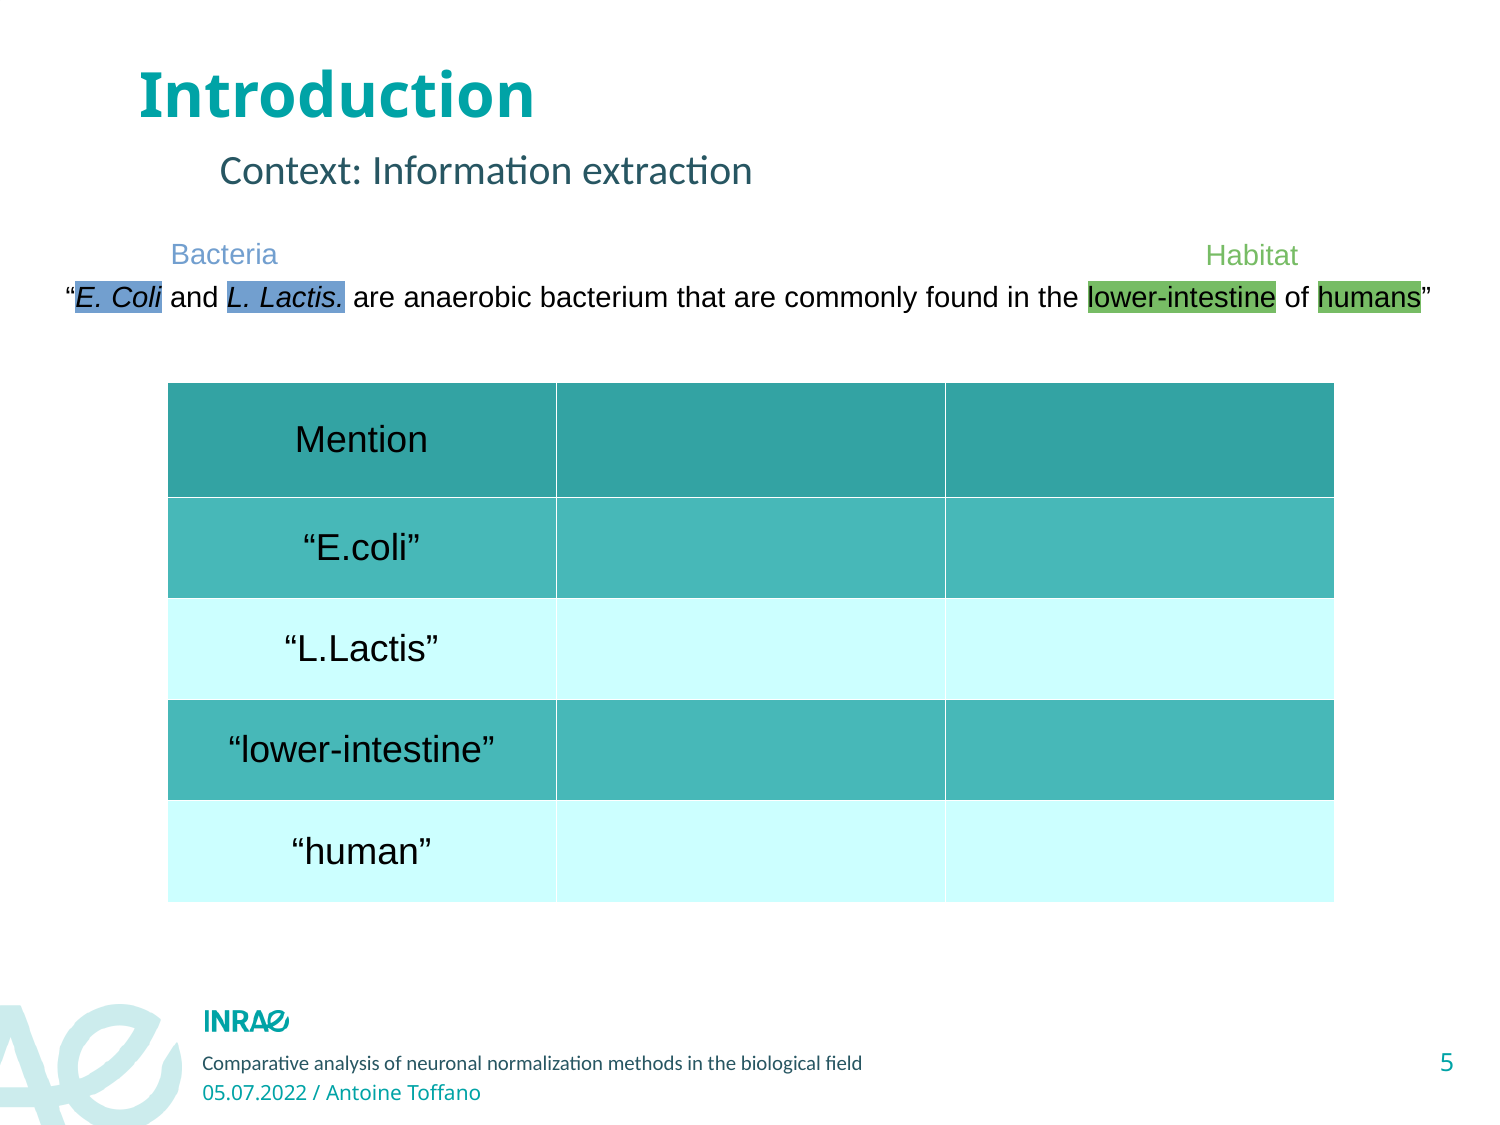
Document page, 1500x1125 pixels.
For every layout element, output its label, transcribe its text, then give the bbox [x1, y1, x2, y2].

table_cell “lower-intestine” [168, 700, 556, 800]
table_cell [557, 801, 945, 902]
table_cell “human” [168, 801, 556, 902]
table_cell “L.Lactis” [168, 599, 556, 699]
table_cell [946, 498, 1334, 598]
text_box Context: Information extraction [205, 140, 1396, 253]
table_cell [946, 599, 1334, 699]
table_header [946, 383, 1334, 497]
text_box “E. Coli and L. Lactis. are anaerobic bacterium that are commonly found in the lower-intestine of humans” [50, 273, 1446, 354]
table_cell “E.coli” [168, 498, 556, 598]
table_cell [946, 700, 1334, 800]
table_cell [557, 599, 945, 699]
text_box Bacteria [155, 230, 516, 312]
picture [0, 996, 328, 1125]
table_cell [946, 801, 1334, 902]
table_cell [557, 700, 945, 800]
table_header Mention [168, 383, 556, 497]
text_box Habitat [1190, 231, 1373, 273]
table_header [557, 383, 945, 497]
table_cell [557, 498, 945, 598]
text_box Introduction [139, 24, 1396, 170]
